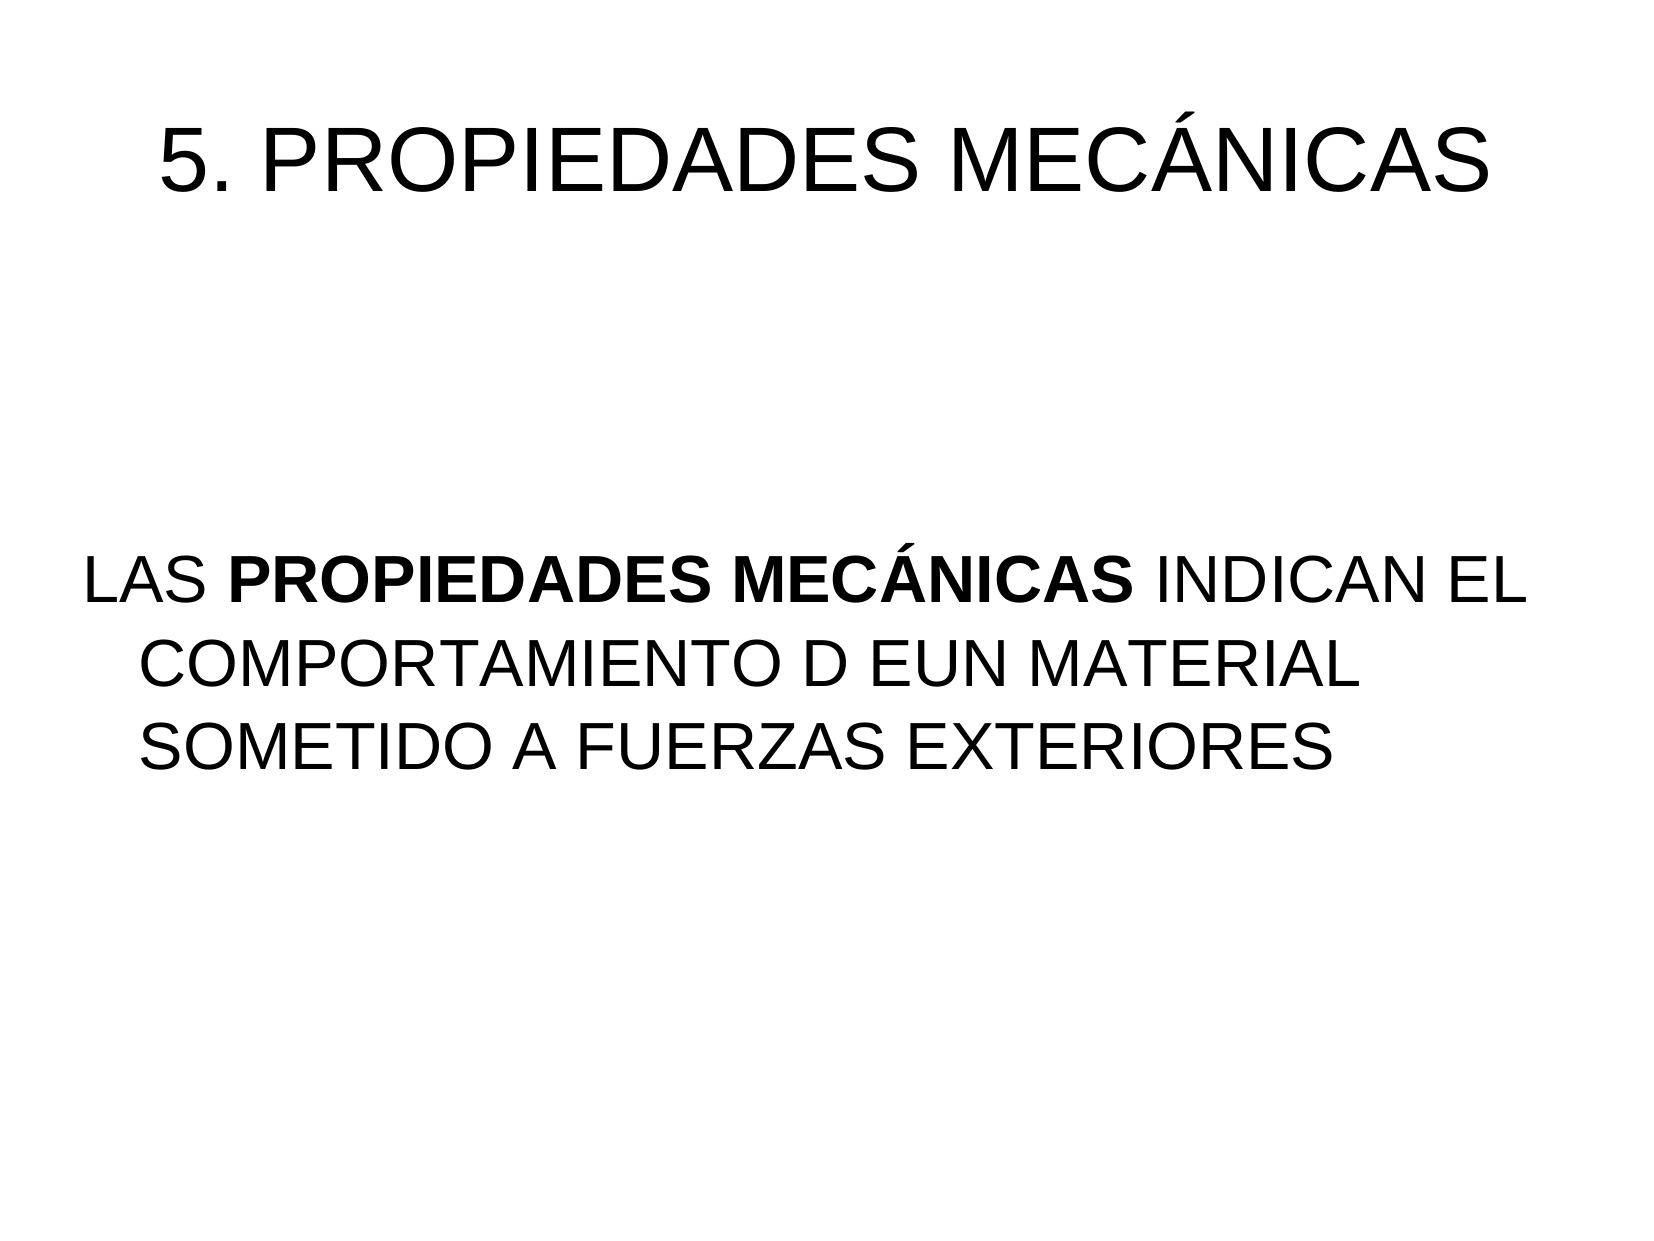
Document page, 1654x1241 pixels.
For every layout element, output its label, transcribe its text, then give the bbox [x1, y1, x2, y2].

subtitle LAS PROPIEDADES MECÁNICAS INDICAN EL COMPORTAMIENTO D EUN MATERIAL SOMETIDO A FUERZAS EXTERIORES [82, 290, 1571, 1109]
title 5. PROPIEDADES MECÁNICAS [82, 38, 1571, 268]
